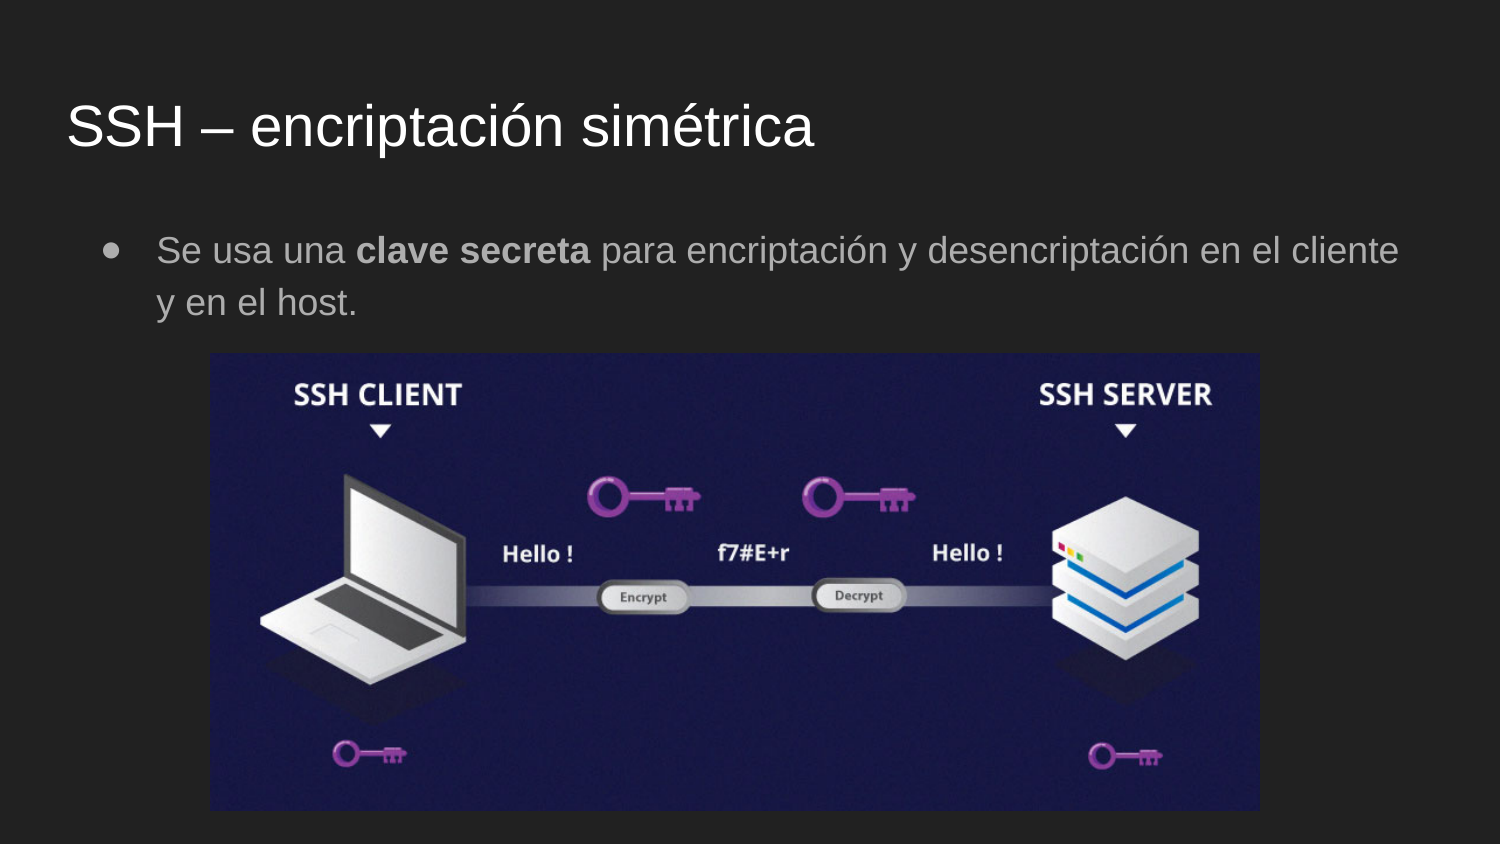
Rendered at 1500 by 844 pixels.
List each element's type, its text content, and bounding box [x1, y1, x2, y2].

list Se usa una clave secreta para encriptación y desencriptación en el cliente y en el host. [66, 204, 1441, 766]
title SSH – encriptación simétrica [51, 72, 1449, 167]
picture [210, 353, 1261, 811]
